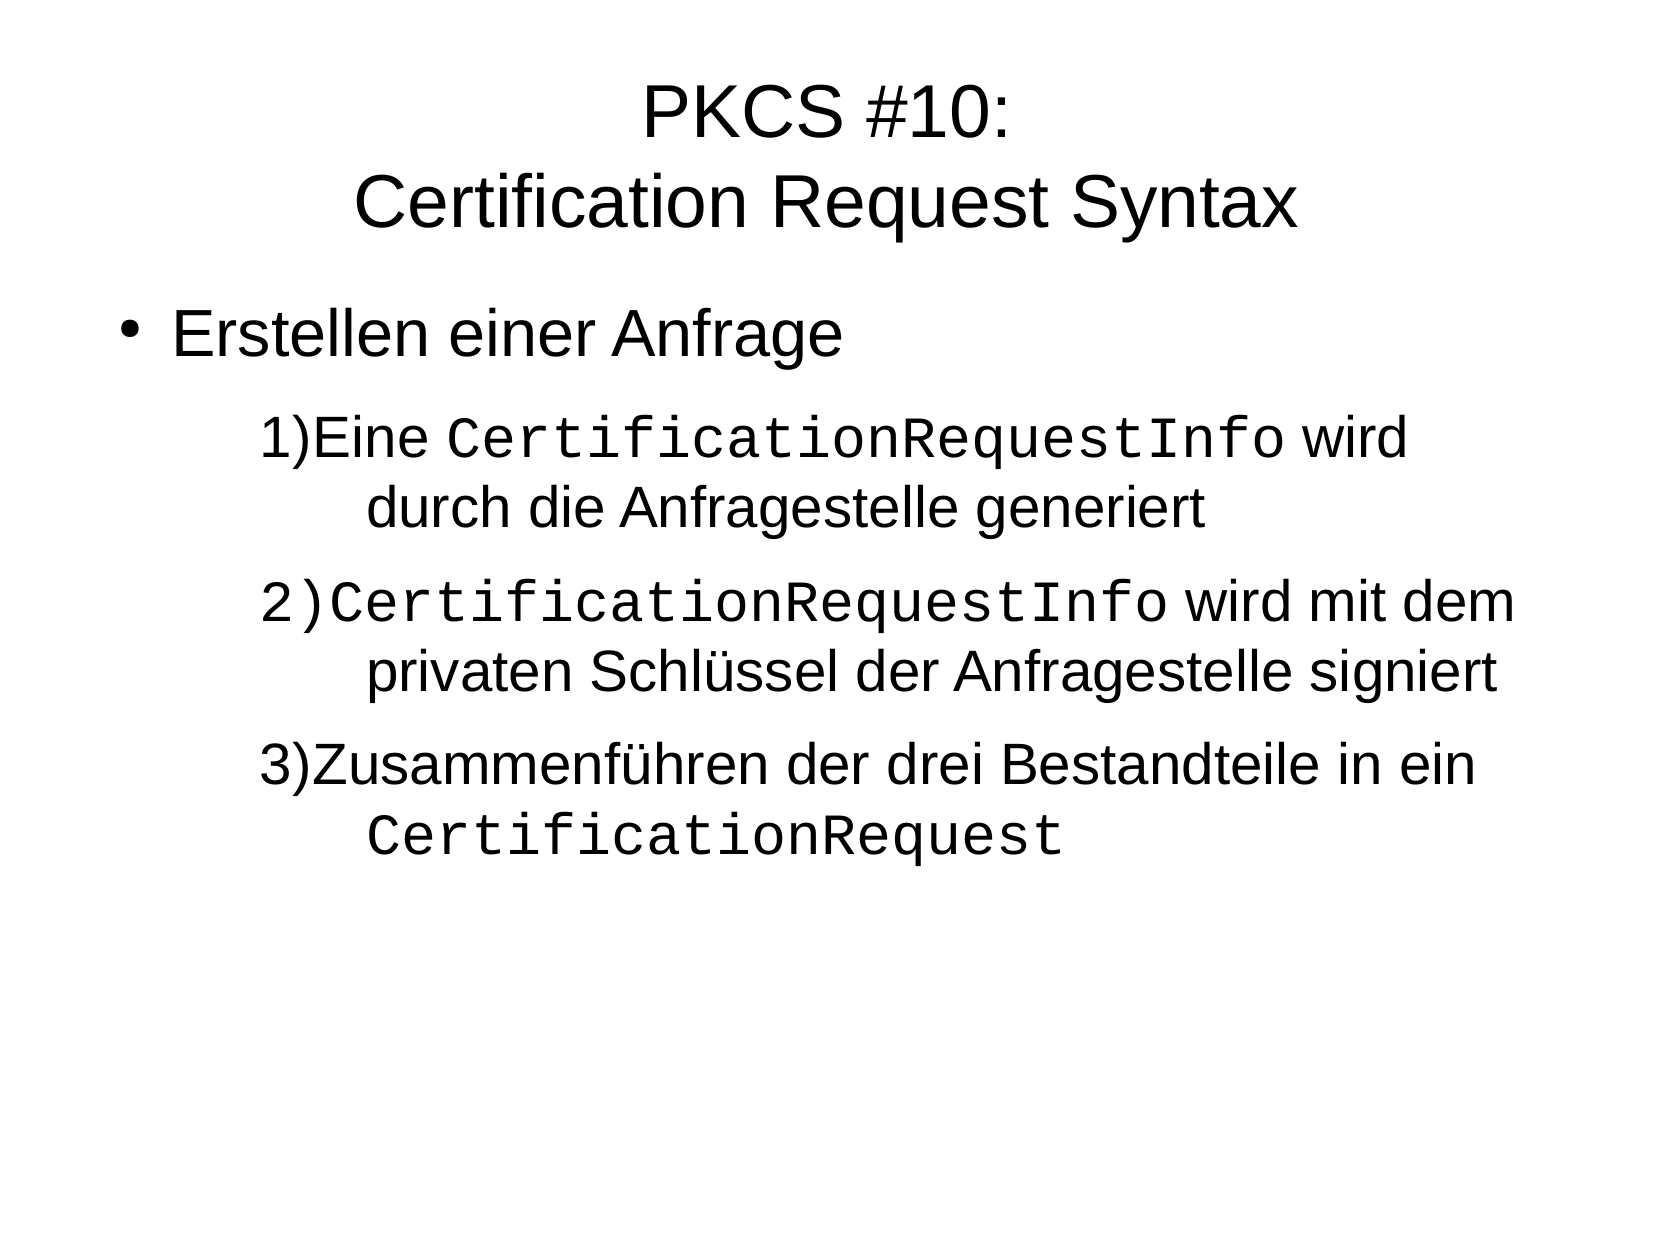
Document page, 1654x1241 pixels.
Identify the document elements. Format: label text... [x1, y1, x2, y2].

list Erstellen einer Anfrage Eine CertificationRequestInfo wird durch die Anfragestelle generiert CertificationRequestInfo wird mit dem privaten Schlüssel der Anfragestelle signiert Zusammenführen der drei Bestandteile in ein CertificationRequest [82, 290, 1571, 1010]
title PKCS #10: Certification Request Syntax [82, 49, 1571, 257]
